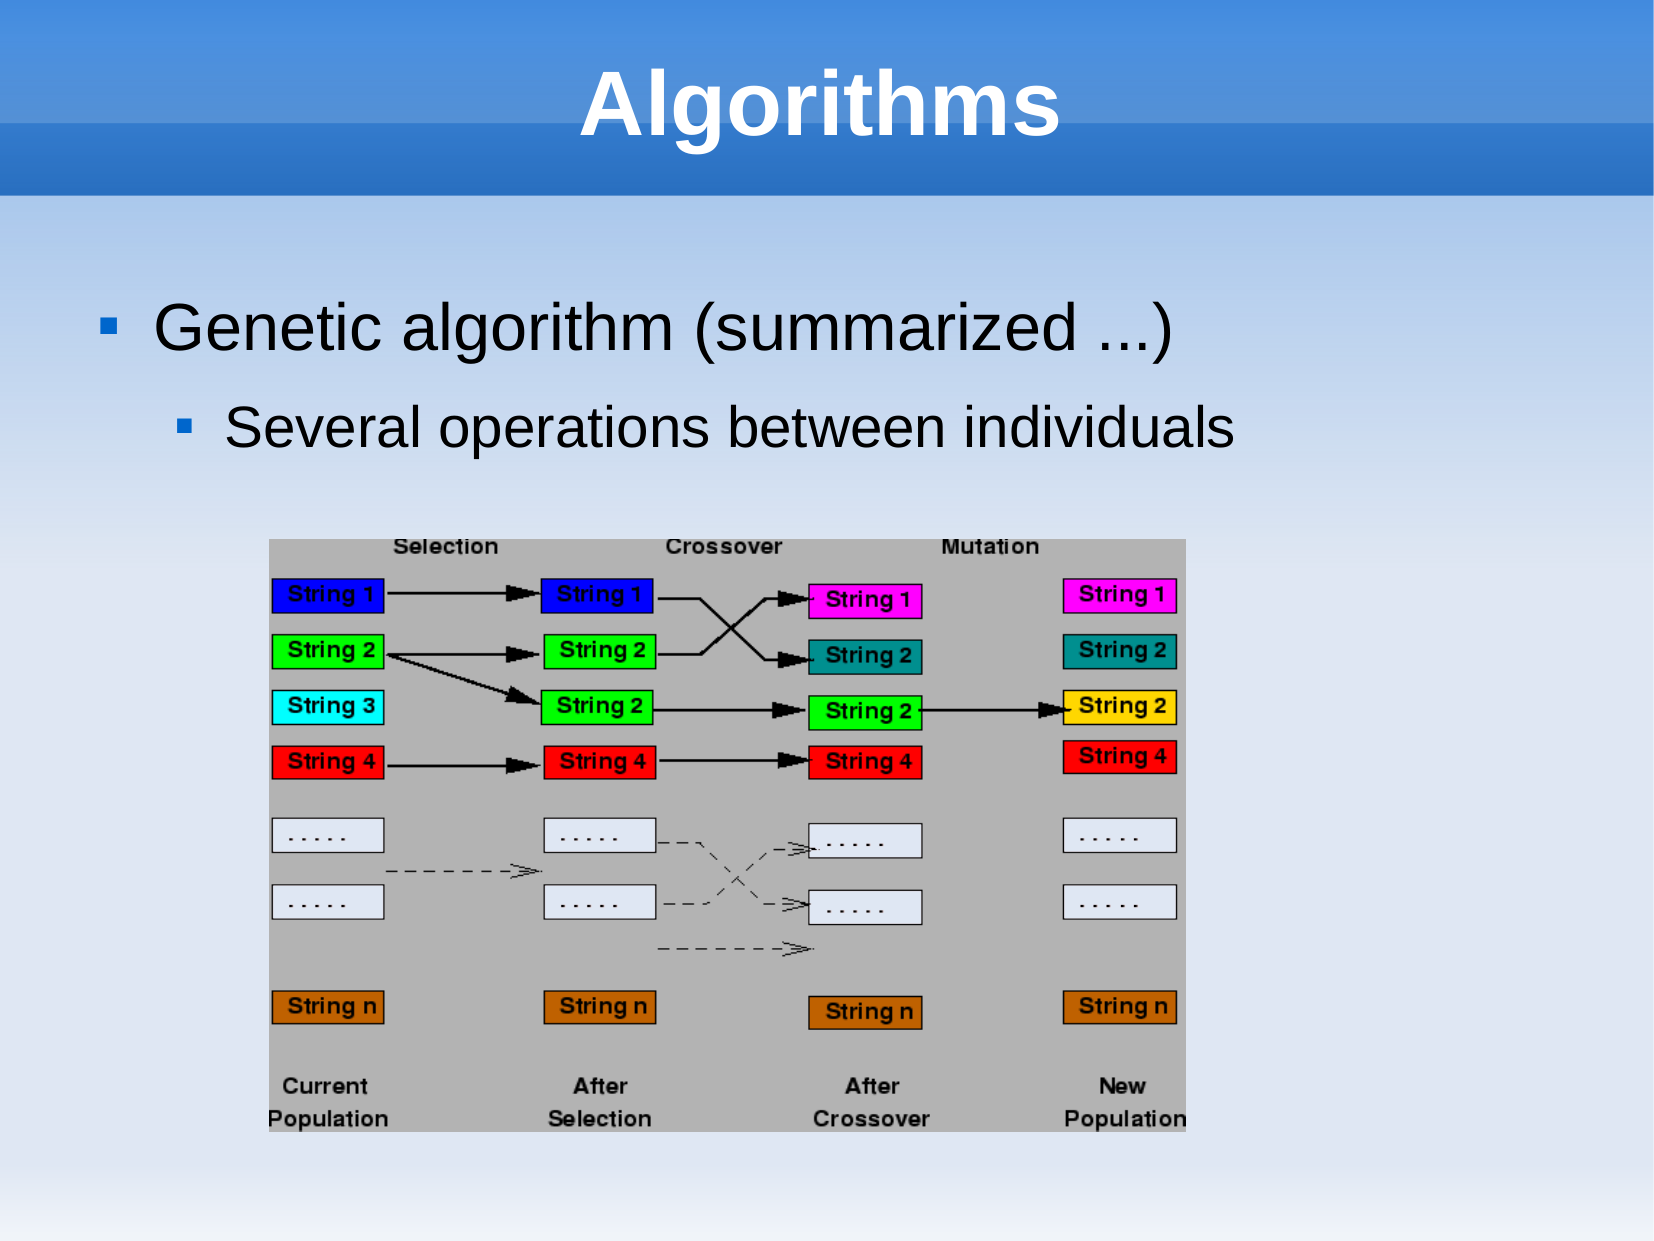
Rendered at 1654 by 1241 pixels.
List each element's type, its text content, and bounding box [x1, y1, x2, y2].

title Algorithms [76, 0, 1565, 208]
list Genetic algorithm (summarized ...) Several operations between individuals [82, 290, 1571, 1109]
picture [0, 0, 1654, 1241]
